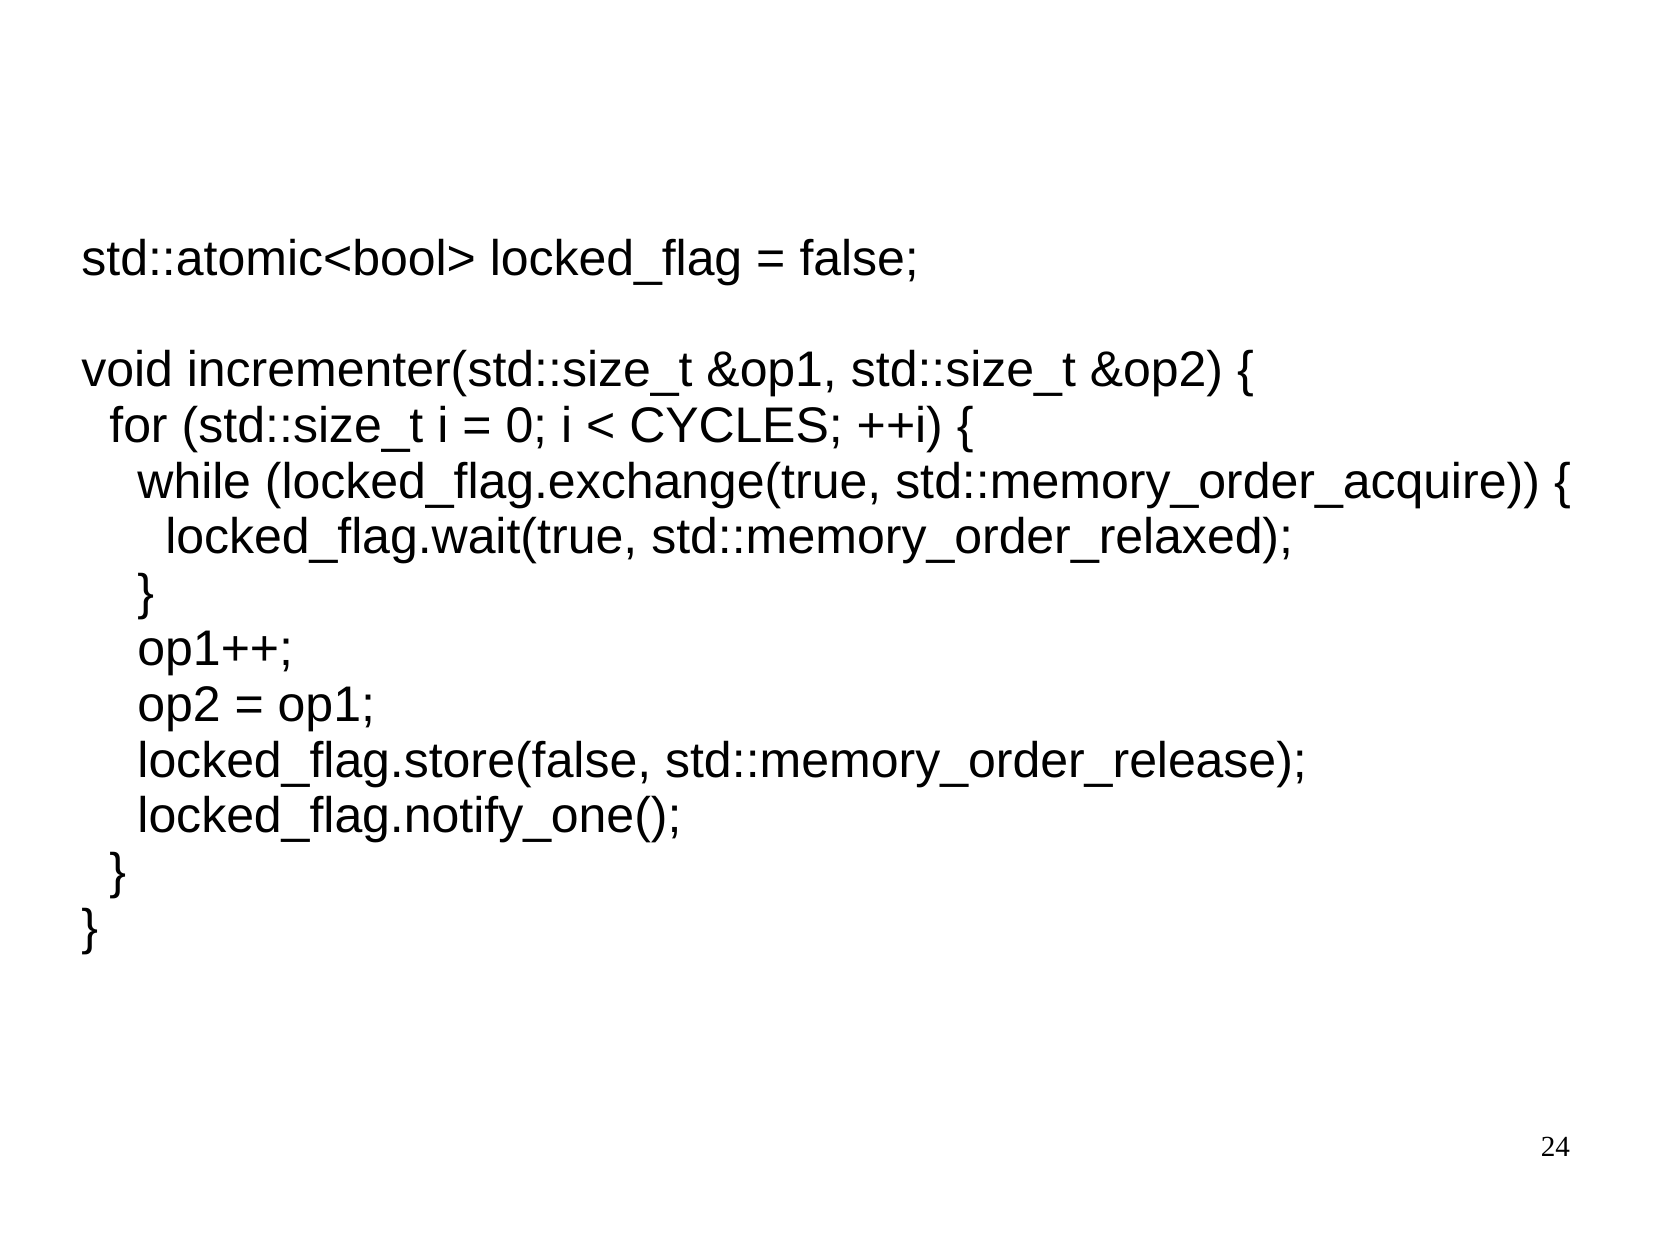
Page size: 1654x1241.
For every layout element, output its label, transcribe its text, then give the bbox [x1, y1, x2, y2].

text_box std::atomic<bool> locked_flag = false; void incrementer(std::size_t &op1, std::size_t &op2) { for (std::size_t i = 0; i < CYCLES; ++i) { while (locked_flag.exchange(true, std::memory_order_acquire)) { locked_flag.wait(true, std::memory_order_relaxed); } op1++; op2 = op1; locked_flag.store(false, std::memory_order_release); locked_flag.notify_one(); } } [66, 222, 1587, 1018]
